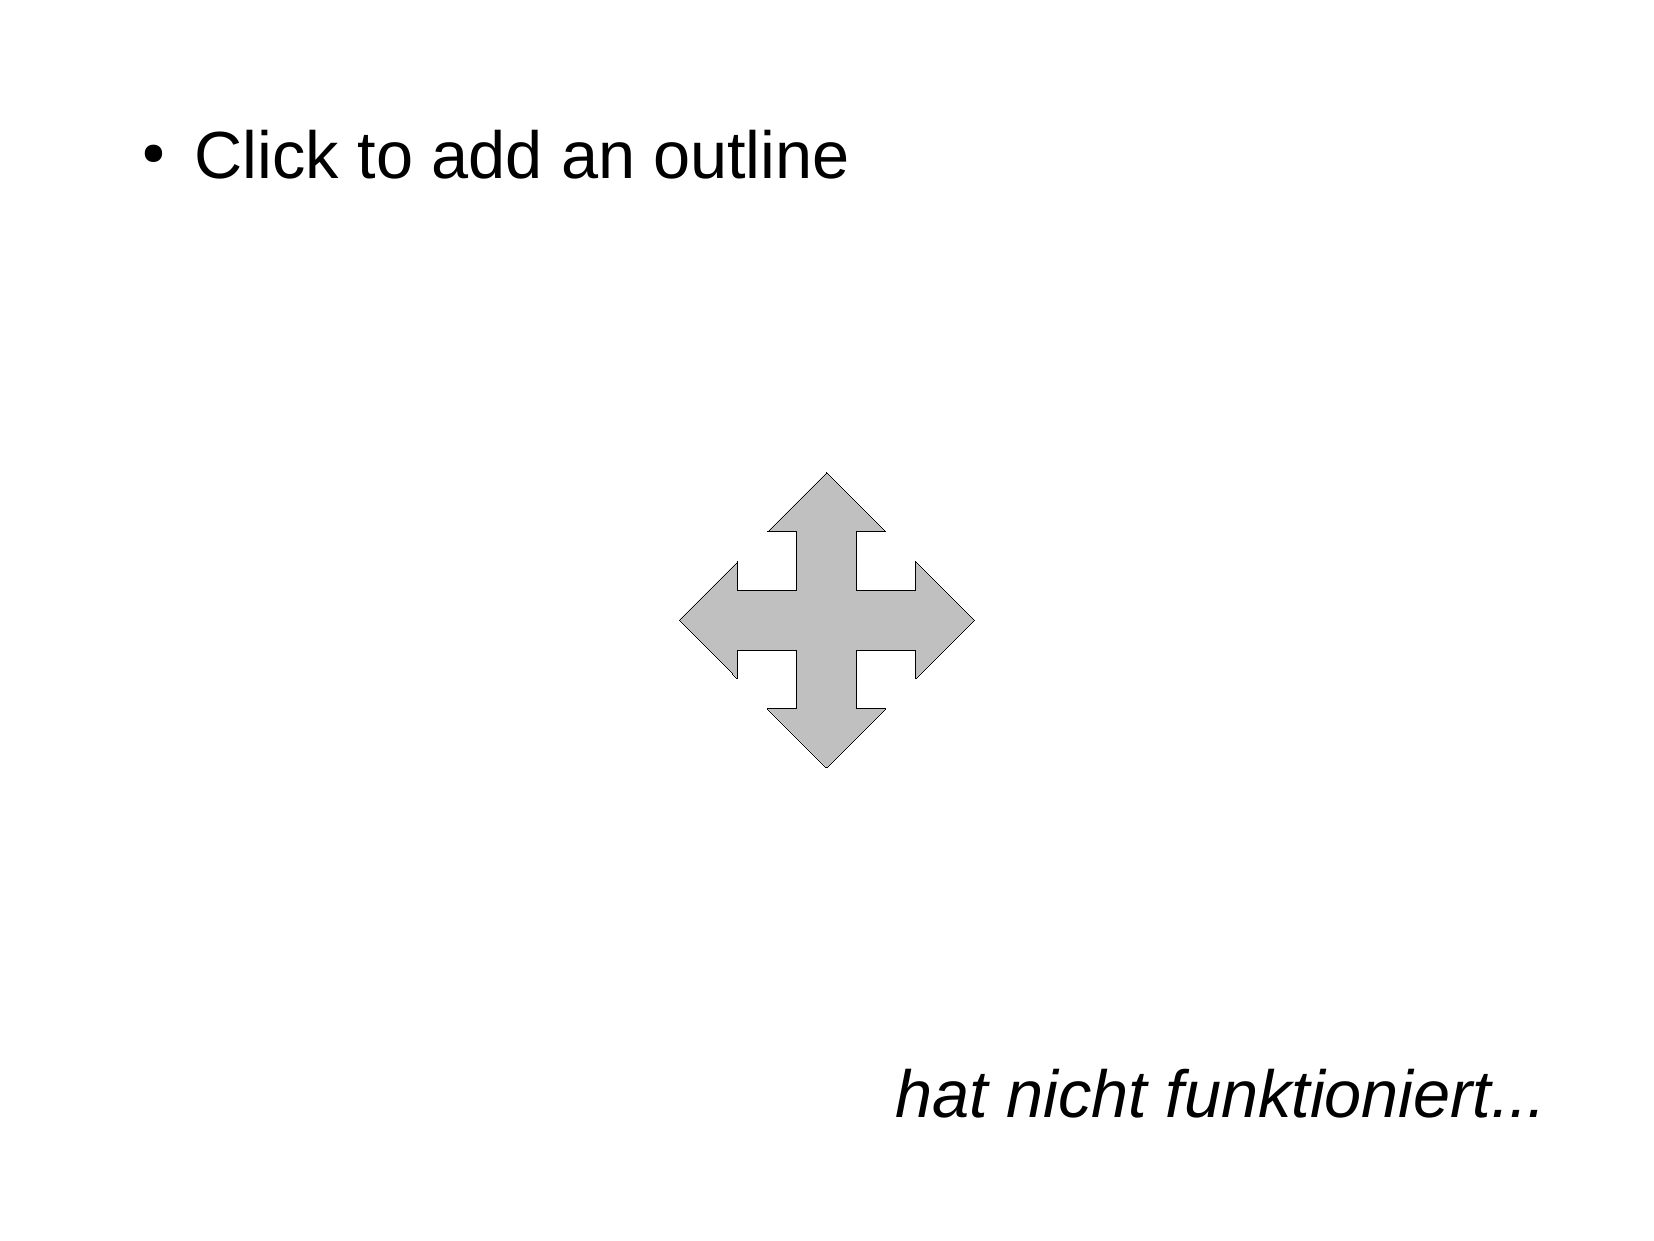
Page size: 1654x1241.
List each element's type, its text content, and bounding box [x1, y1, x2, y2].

list Click to add an outline hat nicht funktioniert... [124, 118, 1548, 1132]
text_box [679, 472, 975, 768]
